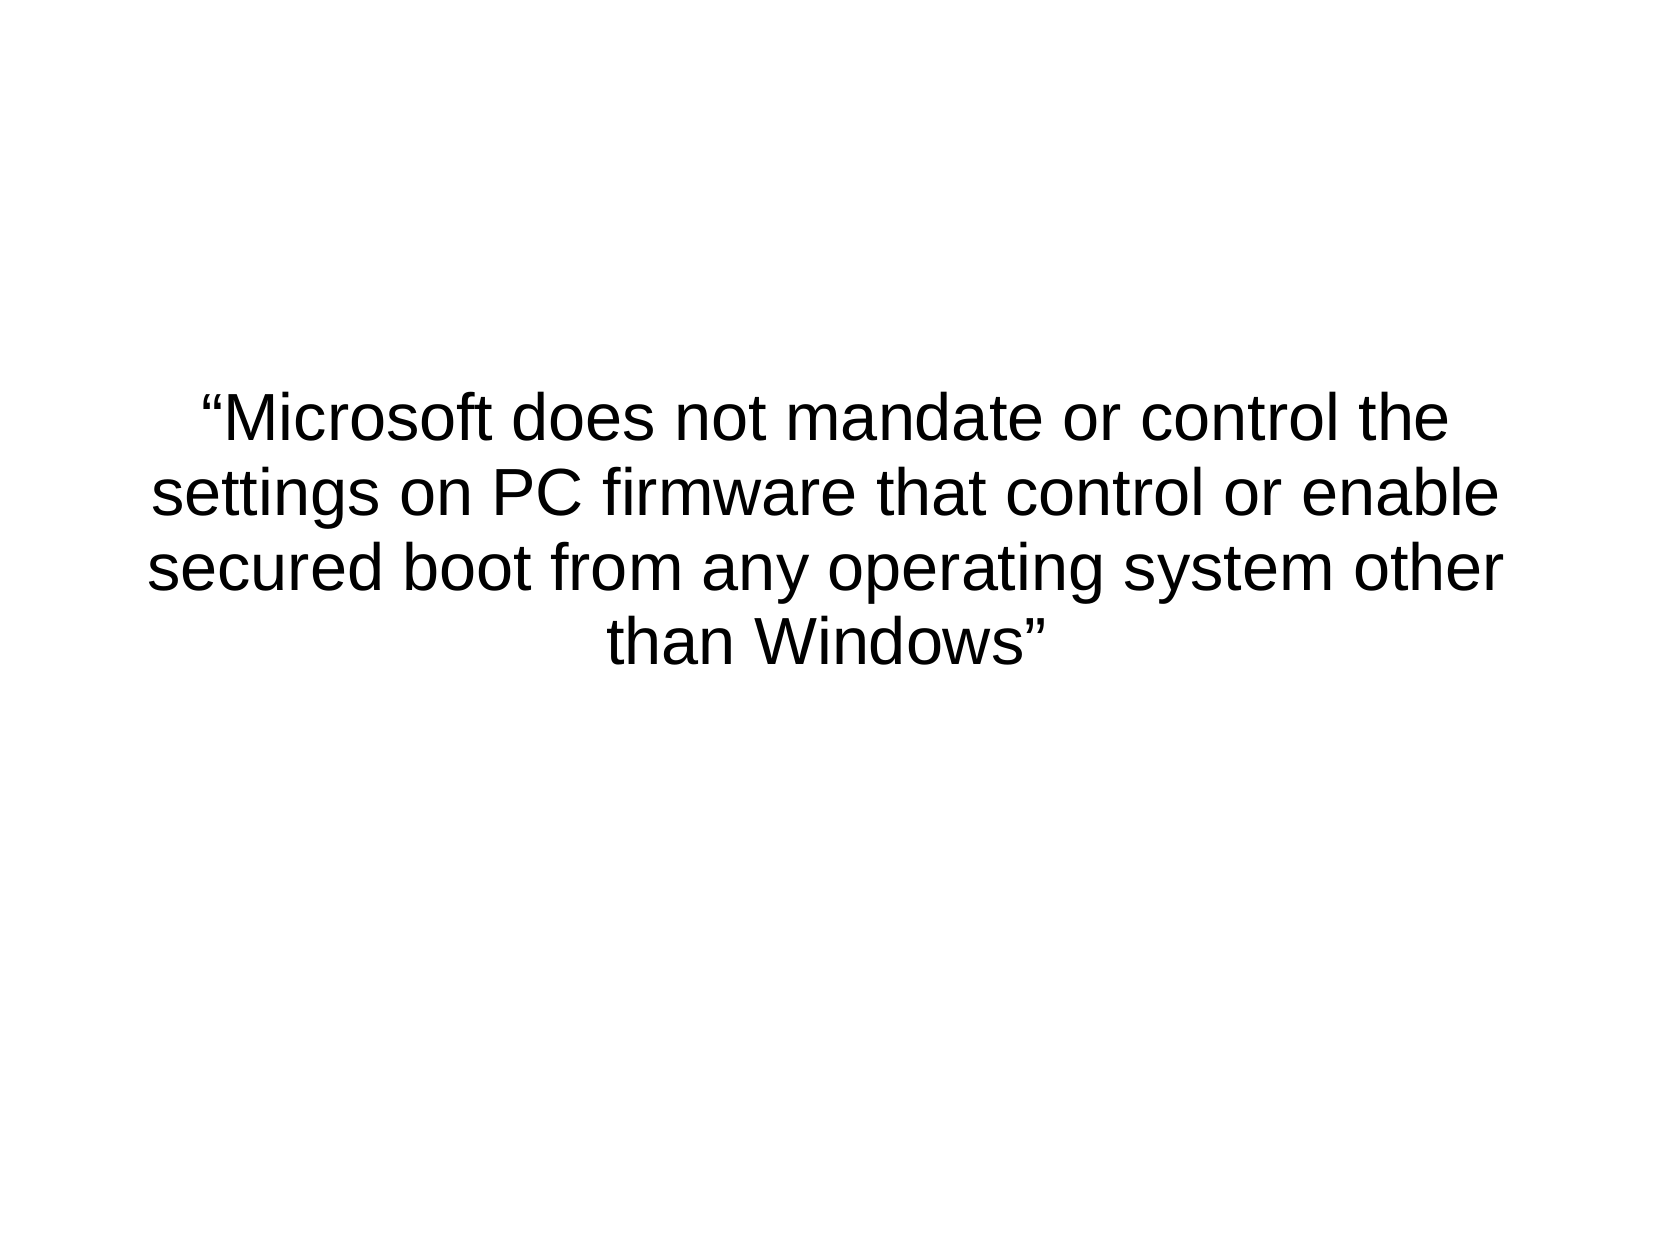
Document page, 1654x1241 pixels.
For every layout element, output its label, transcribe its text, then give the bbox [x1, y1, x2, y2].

subtitle “Microsoft does not mandate or control the settings on PC firmware that control or enable secured boot from any operating system other than Windows” [82, 49, 1571, 1010]
